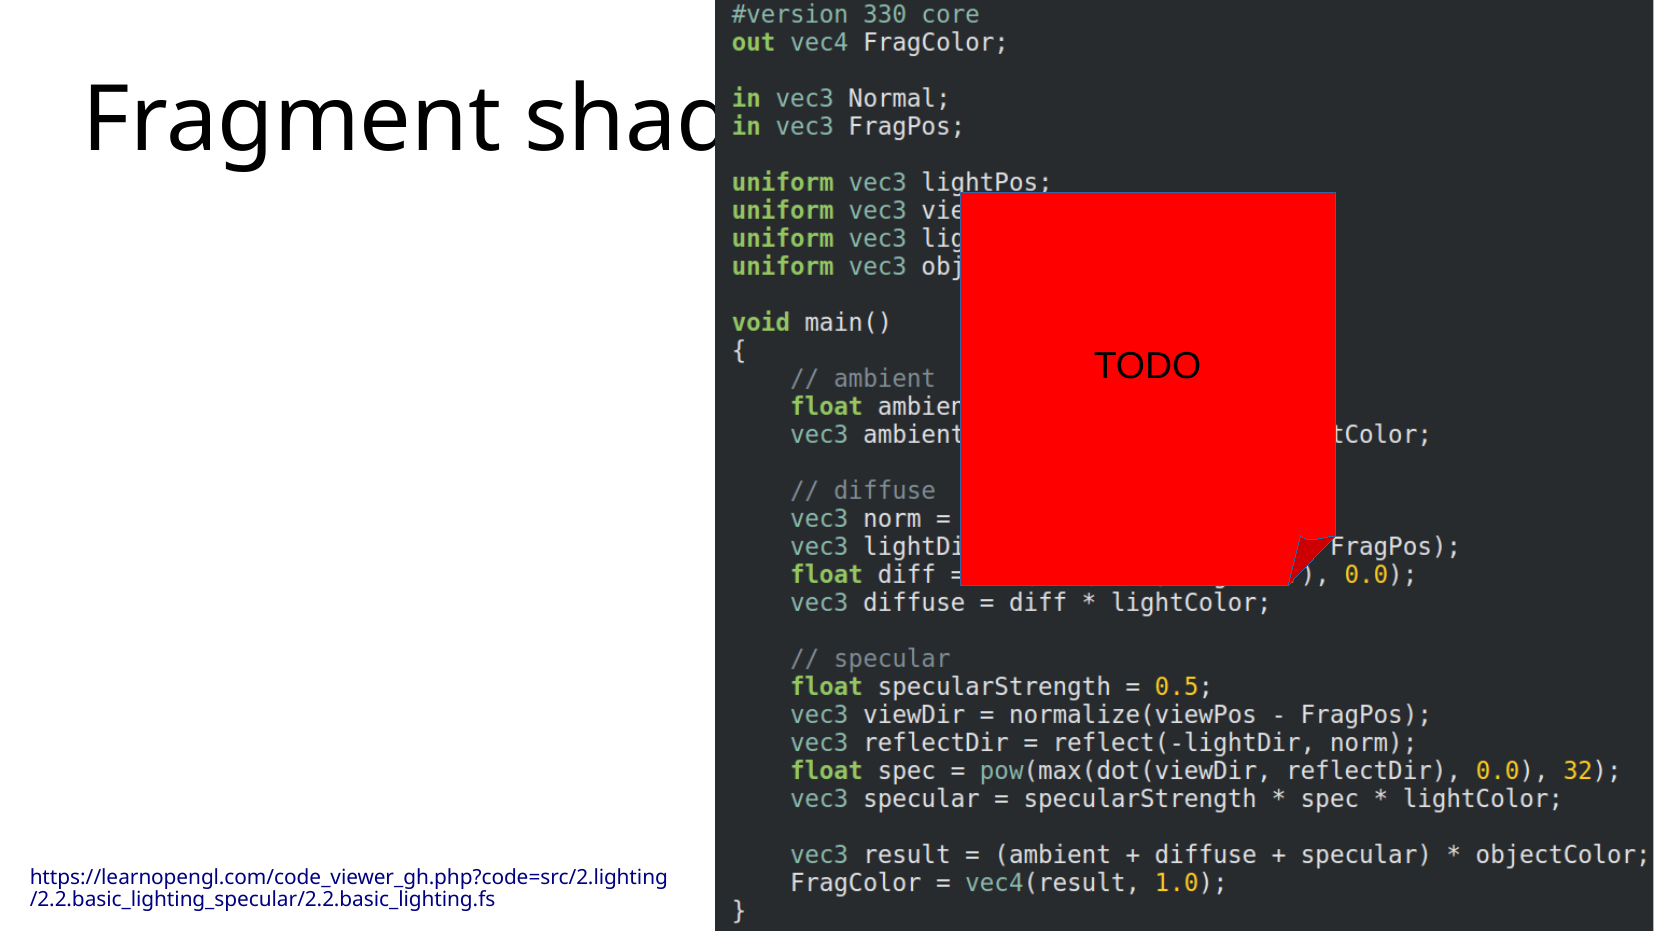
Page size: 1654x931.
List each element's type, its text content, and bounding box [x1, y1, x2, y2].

text_box https://learnopengl.com/code_viewer_gh.php?code=src/2.lighting/2.2.basic_lighting_specular/2.2.basic_lighting.fs [15, 855, 691, 896]
picture [715, 0, 1654, 931]
text_box TODO [960, 192, 1336, 586]
title Fragment shader [82, 37, 715, 193]
